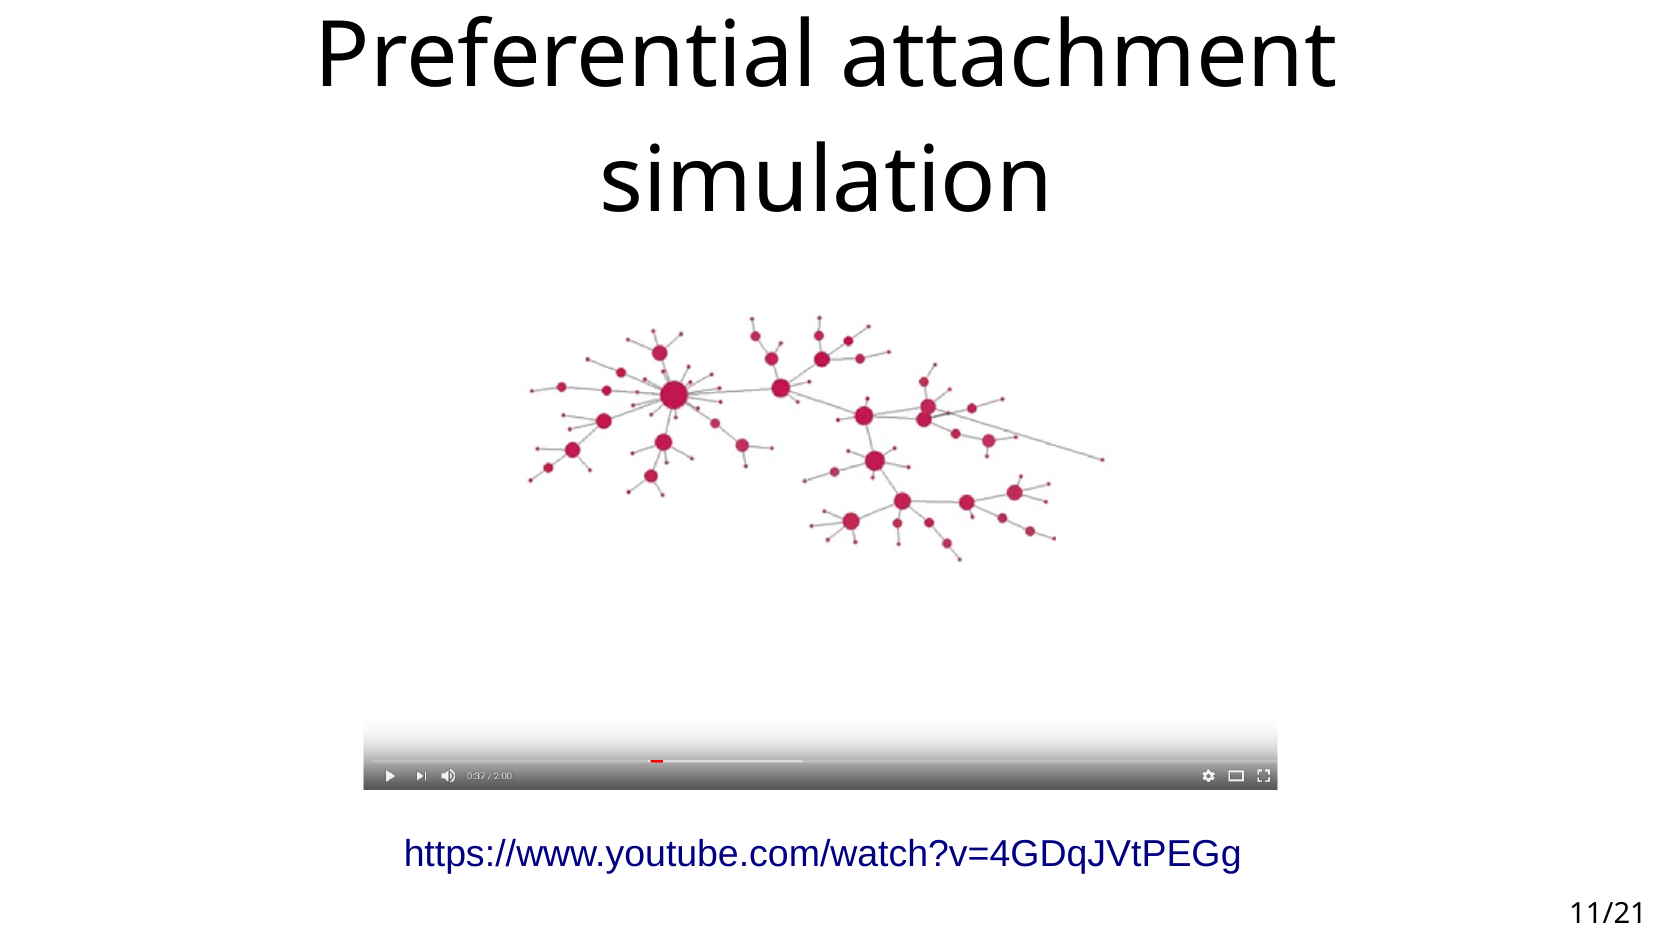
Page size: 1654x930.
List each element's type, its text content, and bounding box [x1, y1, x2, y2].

picture [360, 262, 1287, 796]
title Preferential attachment simulation [82, 1, 1571, 225]
text_box https://www.youtube.com/watch?v=4GDqJVtPEGg [315, 825, 1342, 882]
